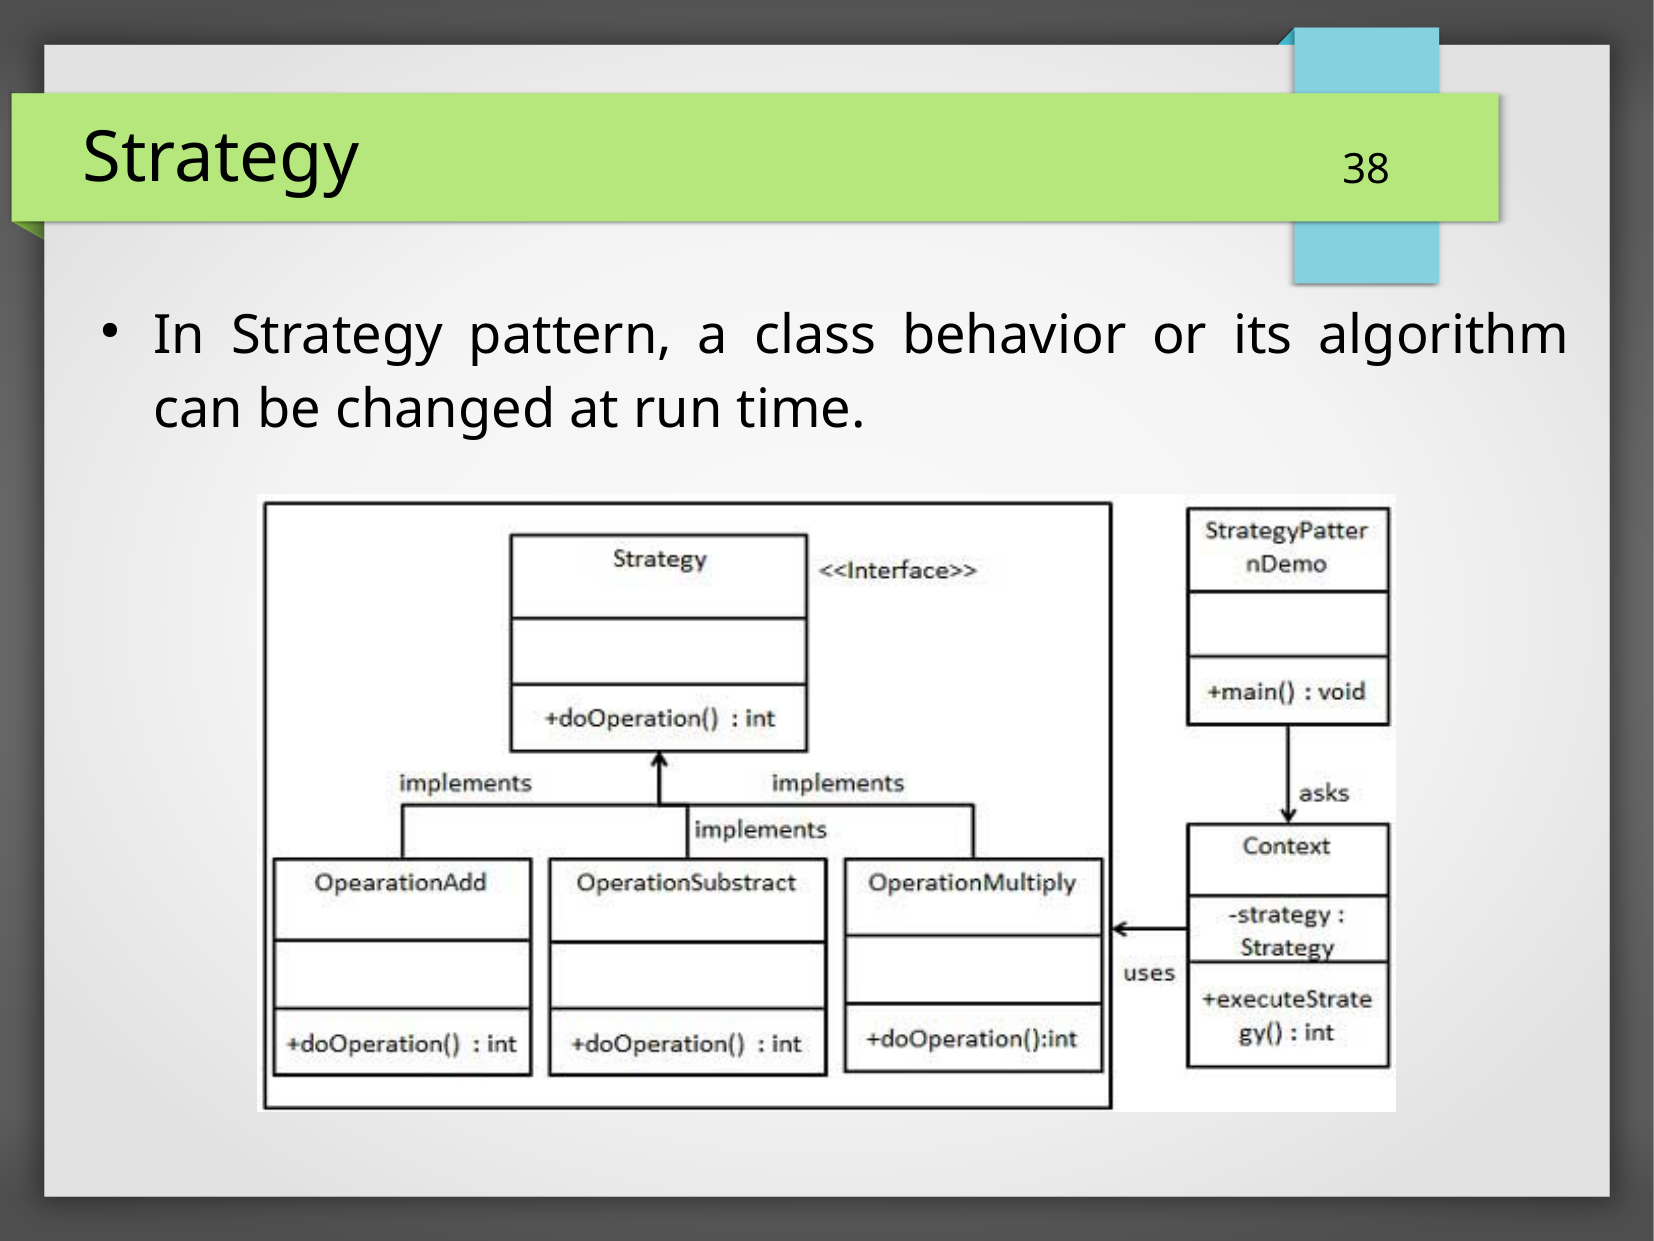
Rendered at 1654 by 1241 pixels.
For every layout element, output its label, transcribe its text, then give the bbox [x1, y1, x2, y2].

list In Strategy pattern, a class behavior or its algorithm can be changed at run time. [82, 295, 1571, 1015]
title Strategy [82, 94, 1264, 213]
text_box <number> [1254, 131, 1479, 207]
picture [0, 0, 1654, 1241]
